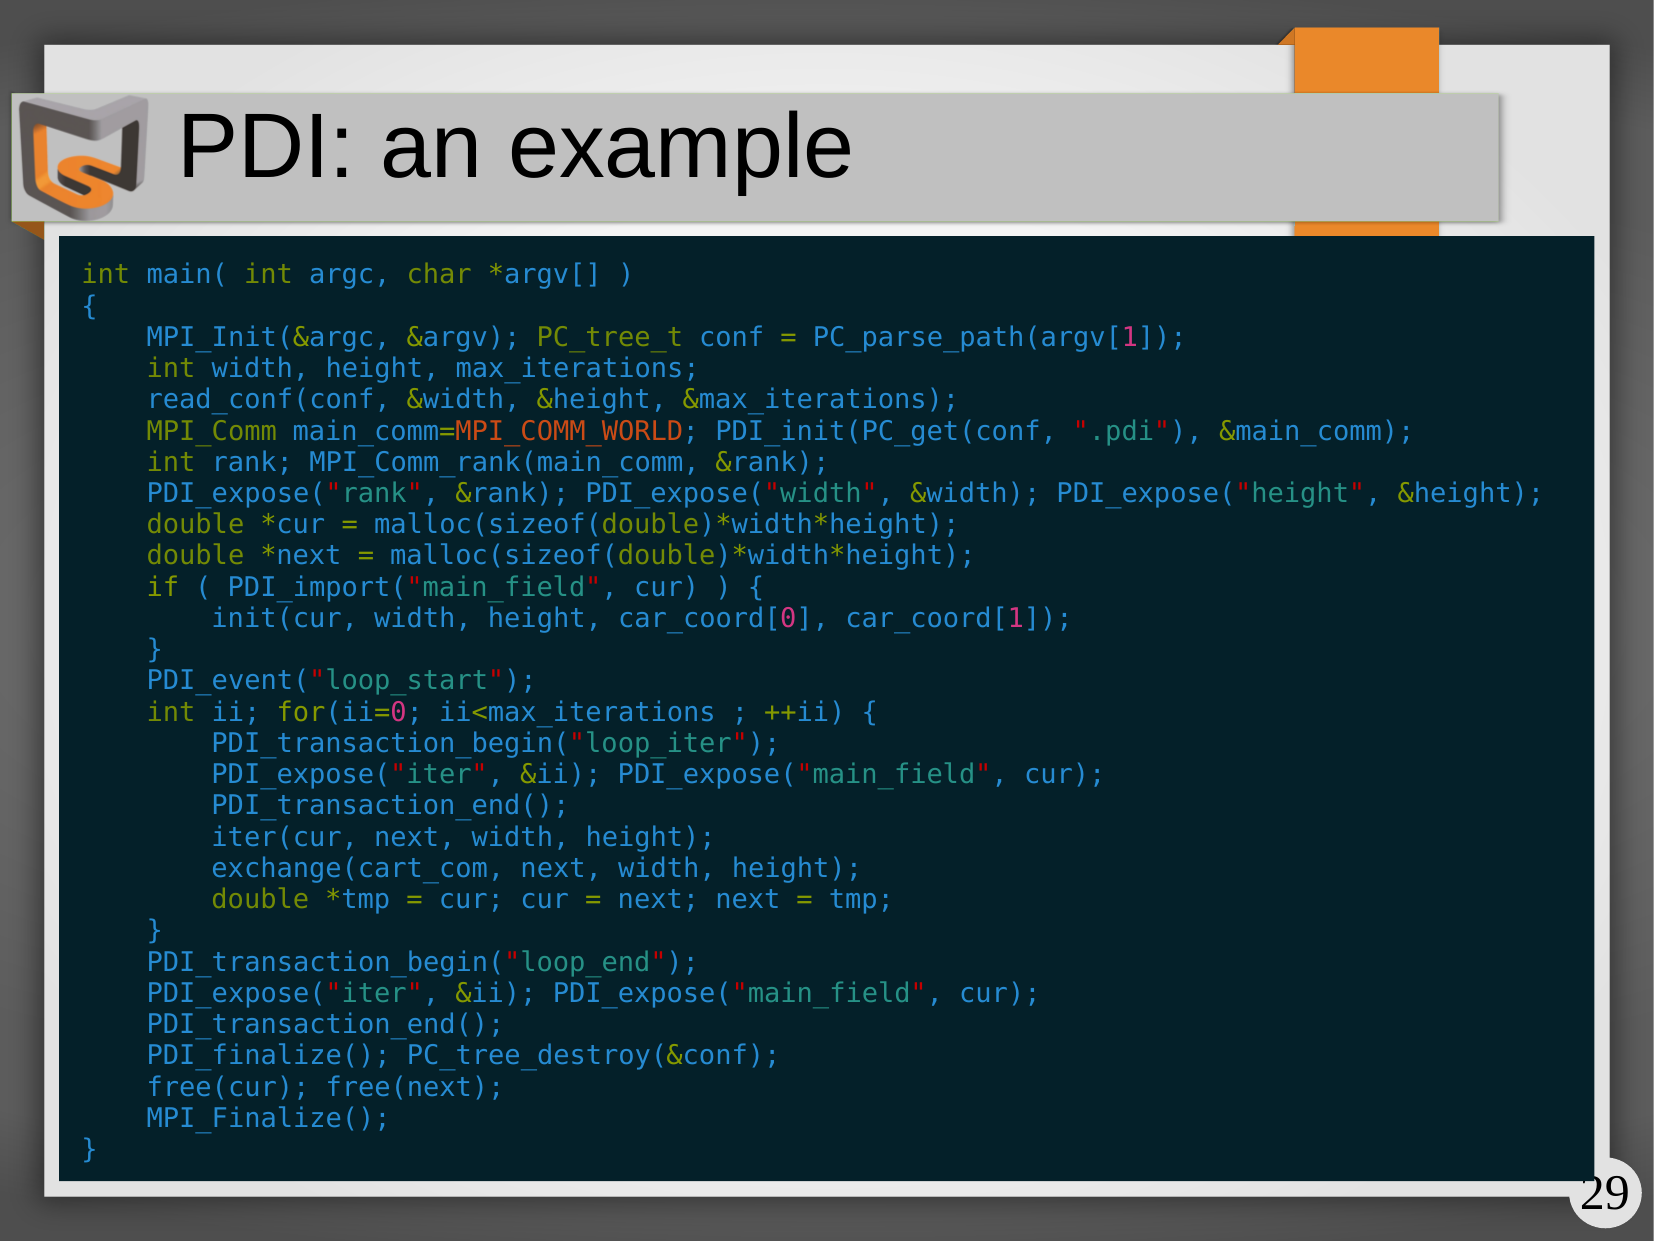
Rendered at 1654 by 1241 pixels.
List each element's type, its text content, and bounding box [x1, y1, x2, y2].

text_box int main( int argc, char *argv[] ) { MPI_Init(&argc, &argv); PC_tree_t conf = PC_parse_path(argv[1]); int width, height, max_iterations; read_conf(conf, &width, &height, &max_iterations); MPI_Comm main_comm=MPI_COMM_WORLD; PDI_init(PC_get(conf, ".pdi"), &main_comm); int rank; MPI_Comm_rank(main_comm, &rank); PDI_expose("rank", &rank); PDI_expose("width", &width); PDI_expose("height", &height); double *cur = malloc(sizeof(double)*width*height); double *next = malloc(sizeof(double)*width*height); if ( PDI_import("main_field", cur) ) { init(cur, width, height, car_coord[0], car_coord[1]); } PDI_event("loop_start"); int ii; for(ii=0; ii<max_iterations ; ++ii) { PDI_transaction_begin("loop_iter"); PDI_expose("iter", &ii); PDI_expose("main_field", cur); PDI_transaction_end(); iter(cur, next, width, height); exchange(cart_com, next, width, height); double *tmp = cur; cur = next; next = tmp; } PDI_transaction_begin("loop_end"); PDI_expose("iter", &ii); PDI_expose("main_field", cur); PDI_transaction_end(); PDI_finalize(); PC_tree_destroy(&conf); free(cur); free(next); MPI_Finalize(); } [59, 236, 1595, 1182]
picture [0, 0, 1654, 1241]
title PDI: an example [177, 94, 1477, 213]
